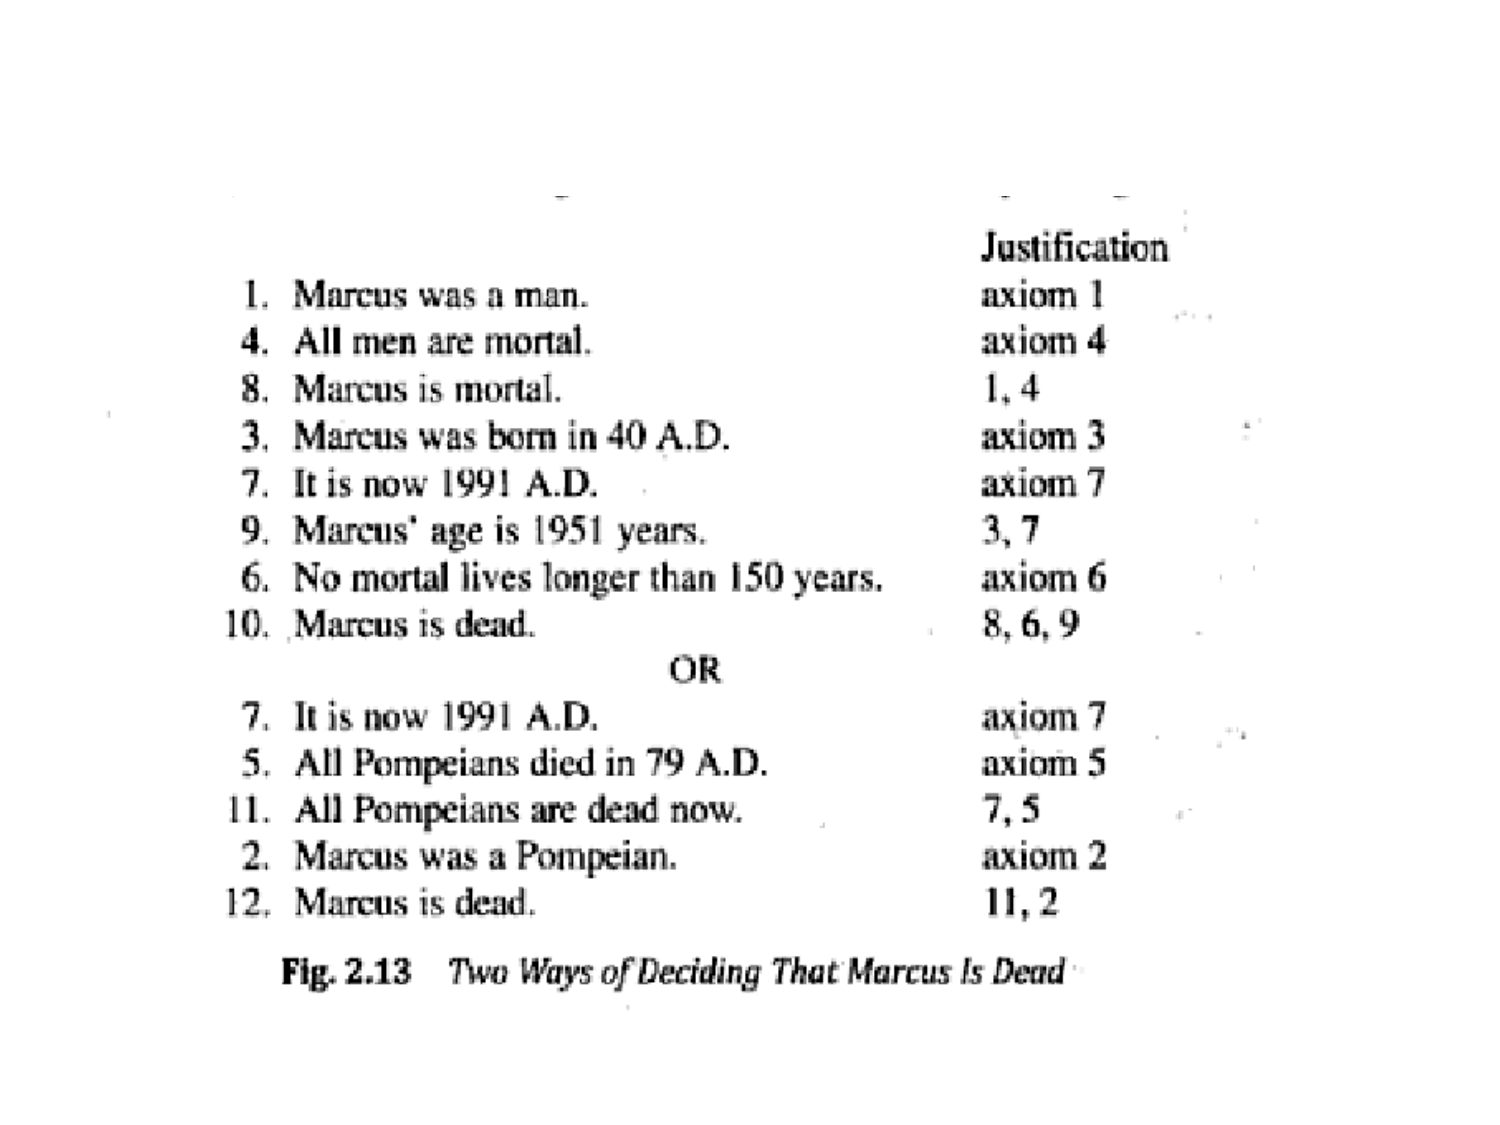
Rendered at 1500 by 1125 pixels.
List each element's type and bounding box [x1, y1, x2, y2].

picture [106, 196, 1264, 1016]
